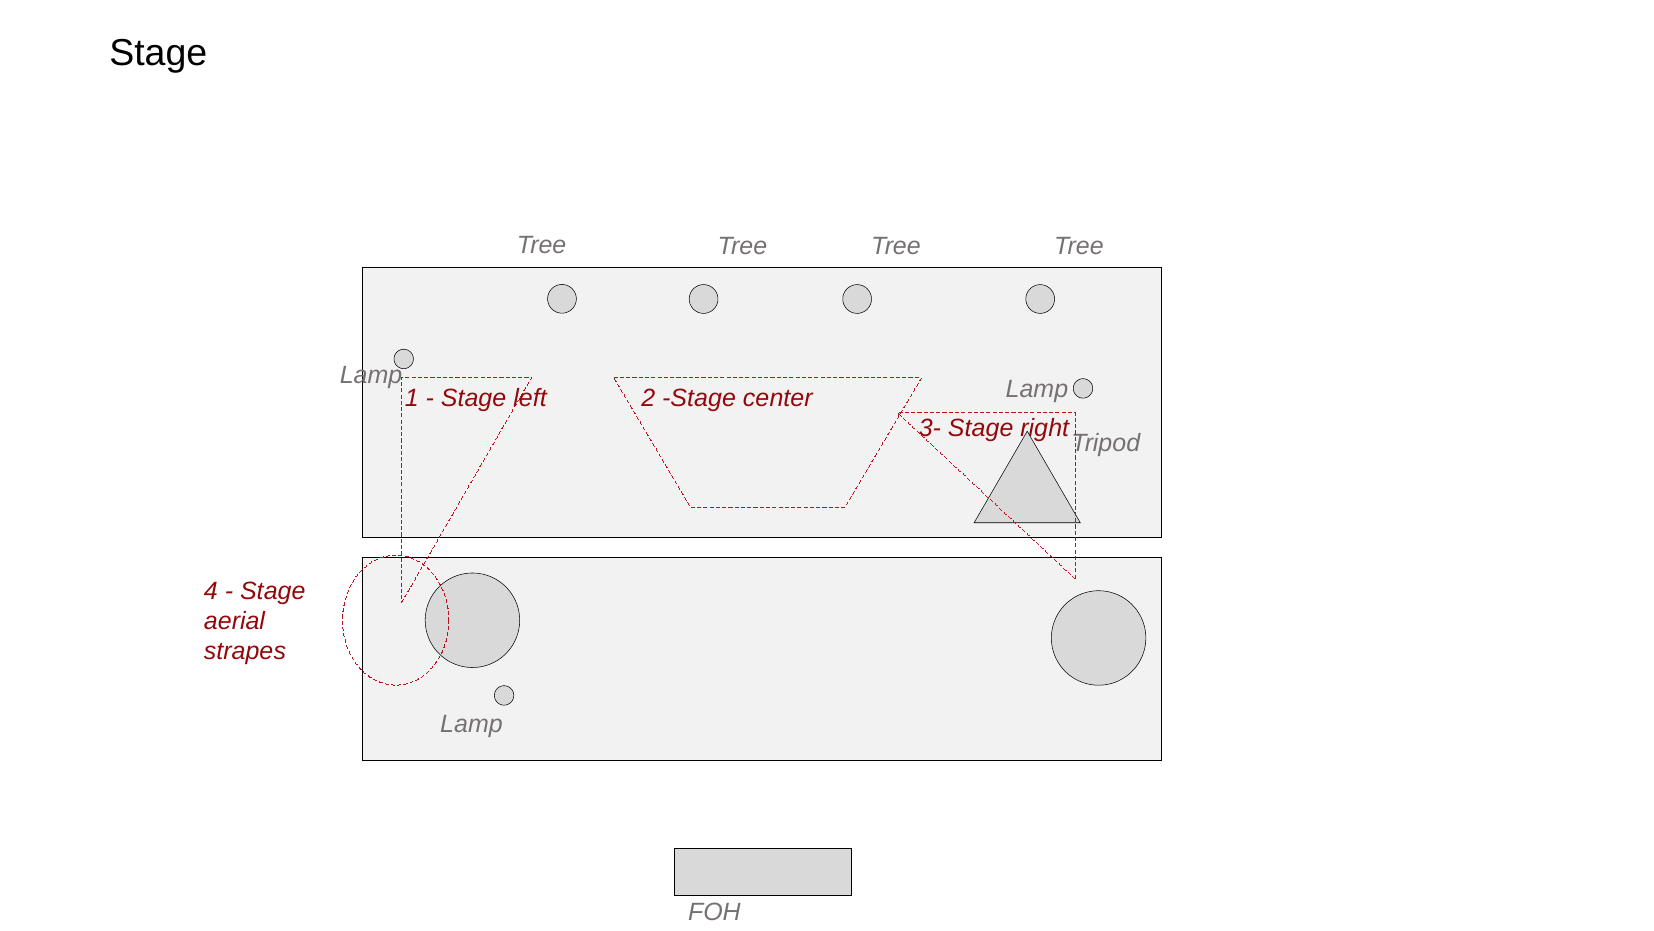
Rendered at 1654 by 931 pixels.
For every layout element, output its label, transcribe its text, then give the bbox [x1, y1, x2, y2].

text_box [362, 557, 1161, 760]
text_box 4 - Stage aerial strapes [188, 566, 367, 672]
text_box [674, 848, 852, 896]
text_box Lamp [324, 351, 421, 397]
text_box Stage [94, 23, 522, 83]
text_box FOH [673, 888, 770, 931]
text_box Lamp [990, 365, 1087, 403]
text_box Tree [702, 221, 799, 268]
text_box [362, 267, 1161, 538]
text_box Tree [1039, 221, 1136, 268]
text_box Lamp [425, 699, 522, 746]
text_box 2 -Stage center [626, 374, 863, 450]
text_box Tree [856, 221, 953, 268]
text_box 3- Stage right [903, 403, 1217, 479]
text_box Tree [501, 221, 598, 267]
text_box 1 - Stage left [389, 374, 567, 420]
